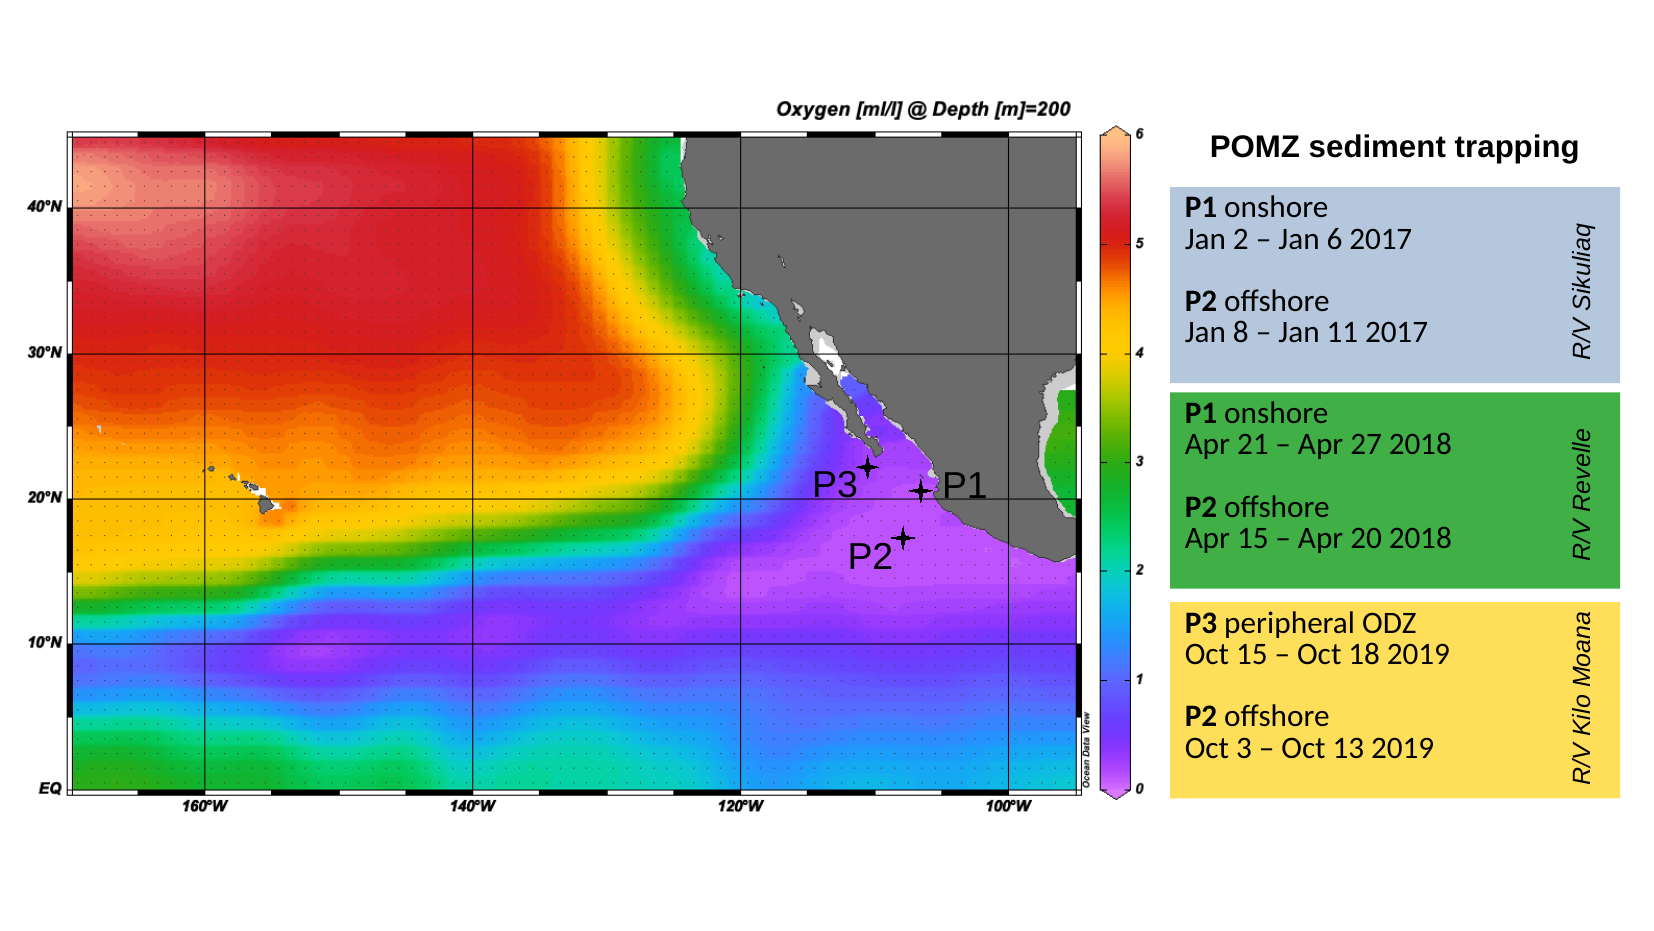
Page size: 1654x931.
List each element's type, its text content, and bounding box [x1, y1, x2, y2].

text_box P1 [927, 457, 1034, 515]
text_box POMZ sediment trapping [1170, 121, 1621, 174]
text_box R/V Kilo Moana [1560, 572, 1631, 801]
text_box R/V Revelle [1560, 395, 1603, 572]
text_box P3 peripheral ODZ Oct 15 – Oct 18 2019 P2 offshore Oct 3 – Oct 13 2019 [1170, 602, 1560, 799]
text_box P1 onshore Apr 21 – Apr 27 2018 P2 offshore Apr 15 – Apr 20 2018 [1170, 392, 1621, 589]
text_box P3 [797, 455, 904, 513]
text_box [909, 479, 927, 503]
text_box R/V Sikuliaq [1560, 195, 1603, 376]
text_box P1 onshore Jan 2 – Jan 6 2017 P2 offshore Jan 8 – Jan 11 2017 [1170, 187, 1621, 384]
text_box P2 [832, 528, 940, 586]
picture [0, 97, 1180, 826]
